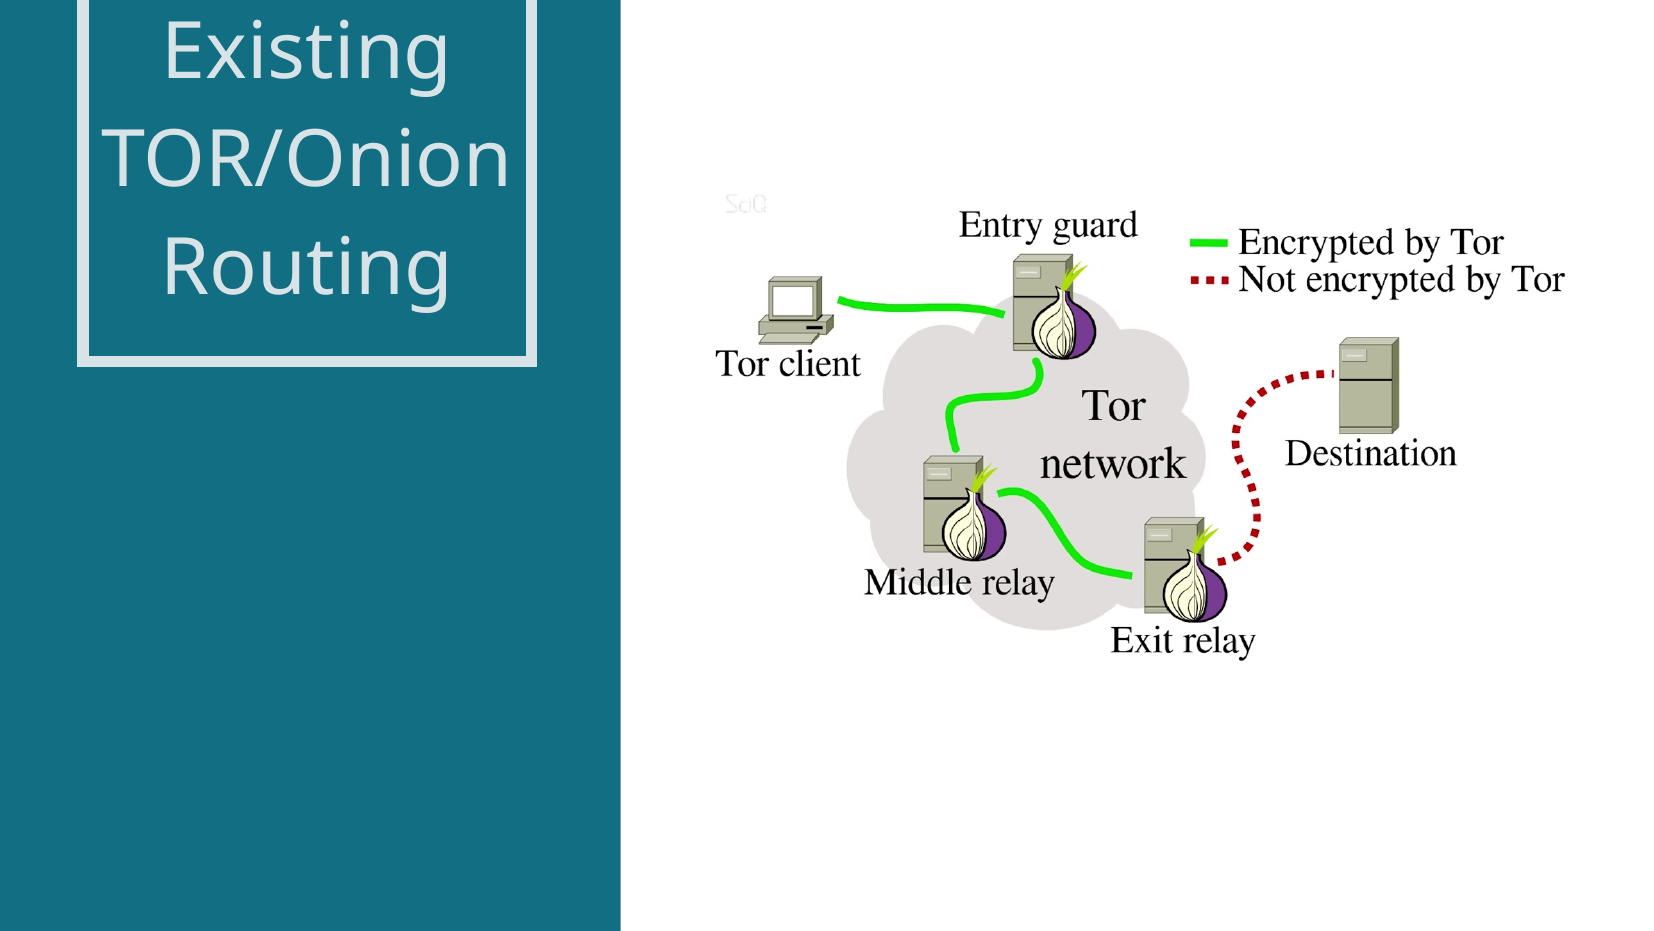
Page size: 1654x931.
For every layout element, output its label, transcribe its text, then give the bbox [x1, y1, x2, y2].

picture [0, 0, 1654, 931]
title Existing TOR/Onion Routing [82, 0, 532, 362]
